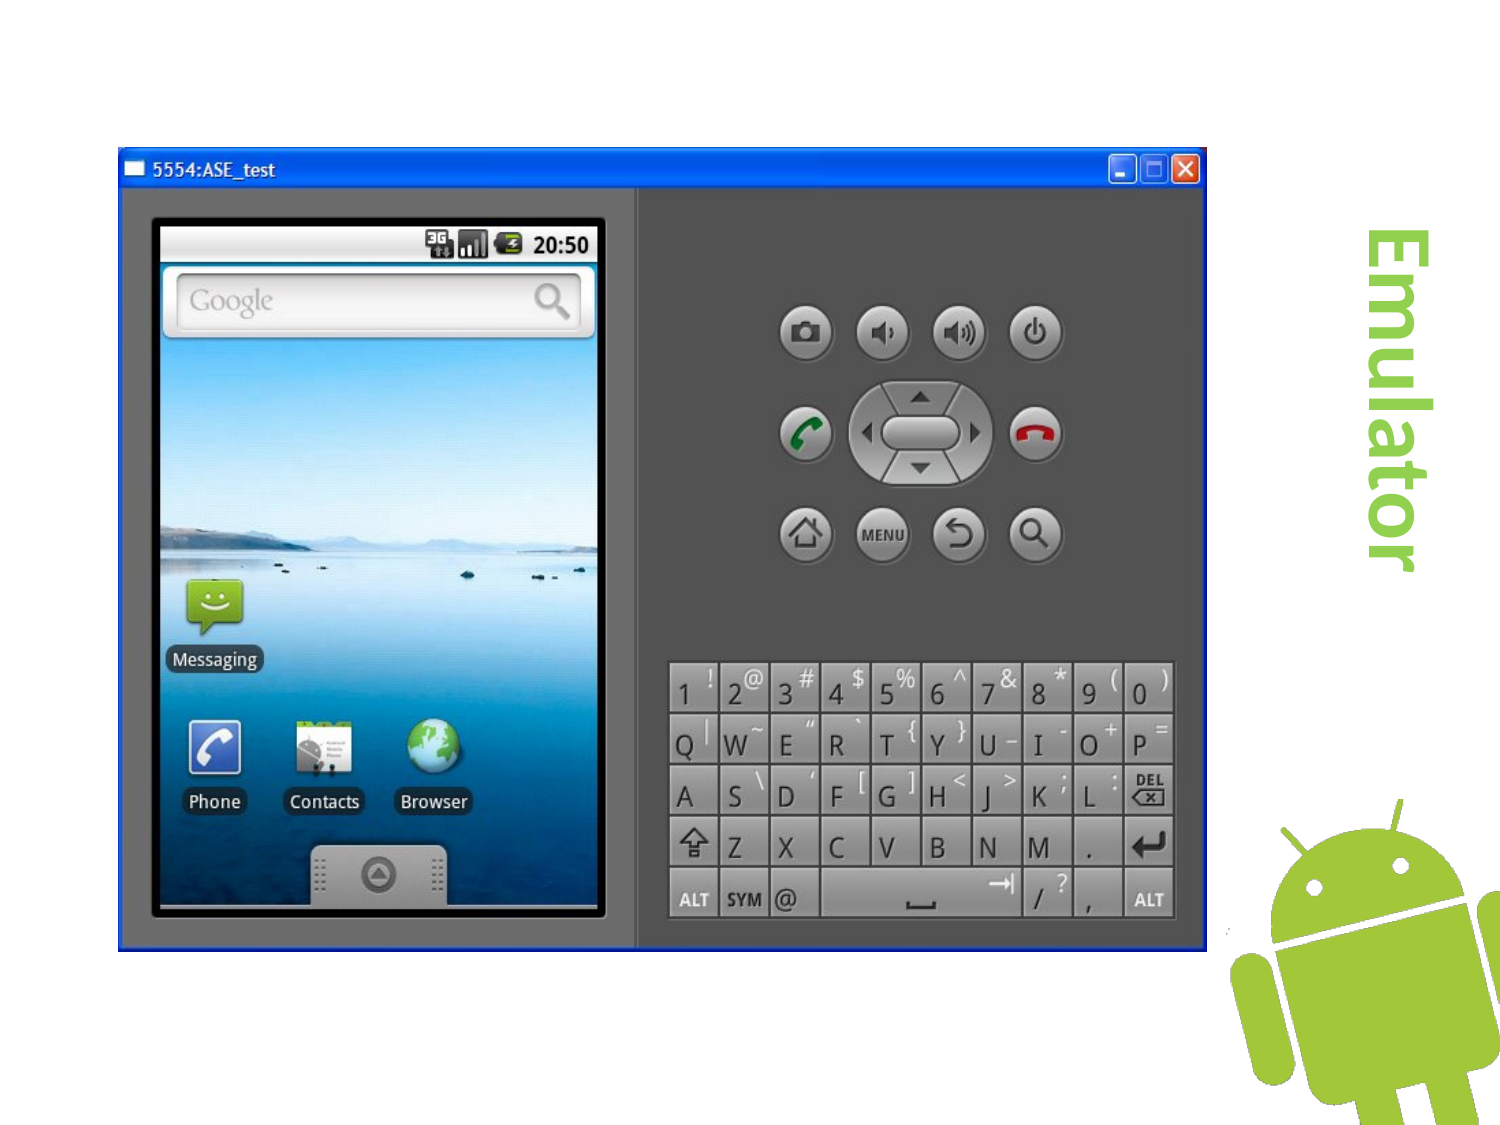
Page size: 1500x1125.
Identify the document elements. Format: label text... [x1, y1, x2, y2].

title Emulator [1312, 0, 1500, 799]
picture [1226, 799, 1500, 1125]
picture [118, 147, 1207, 952]
